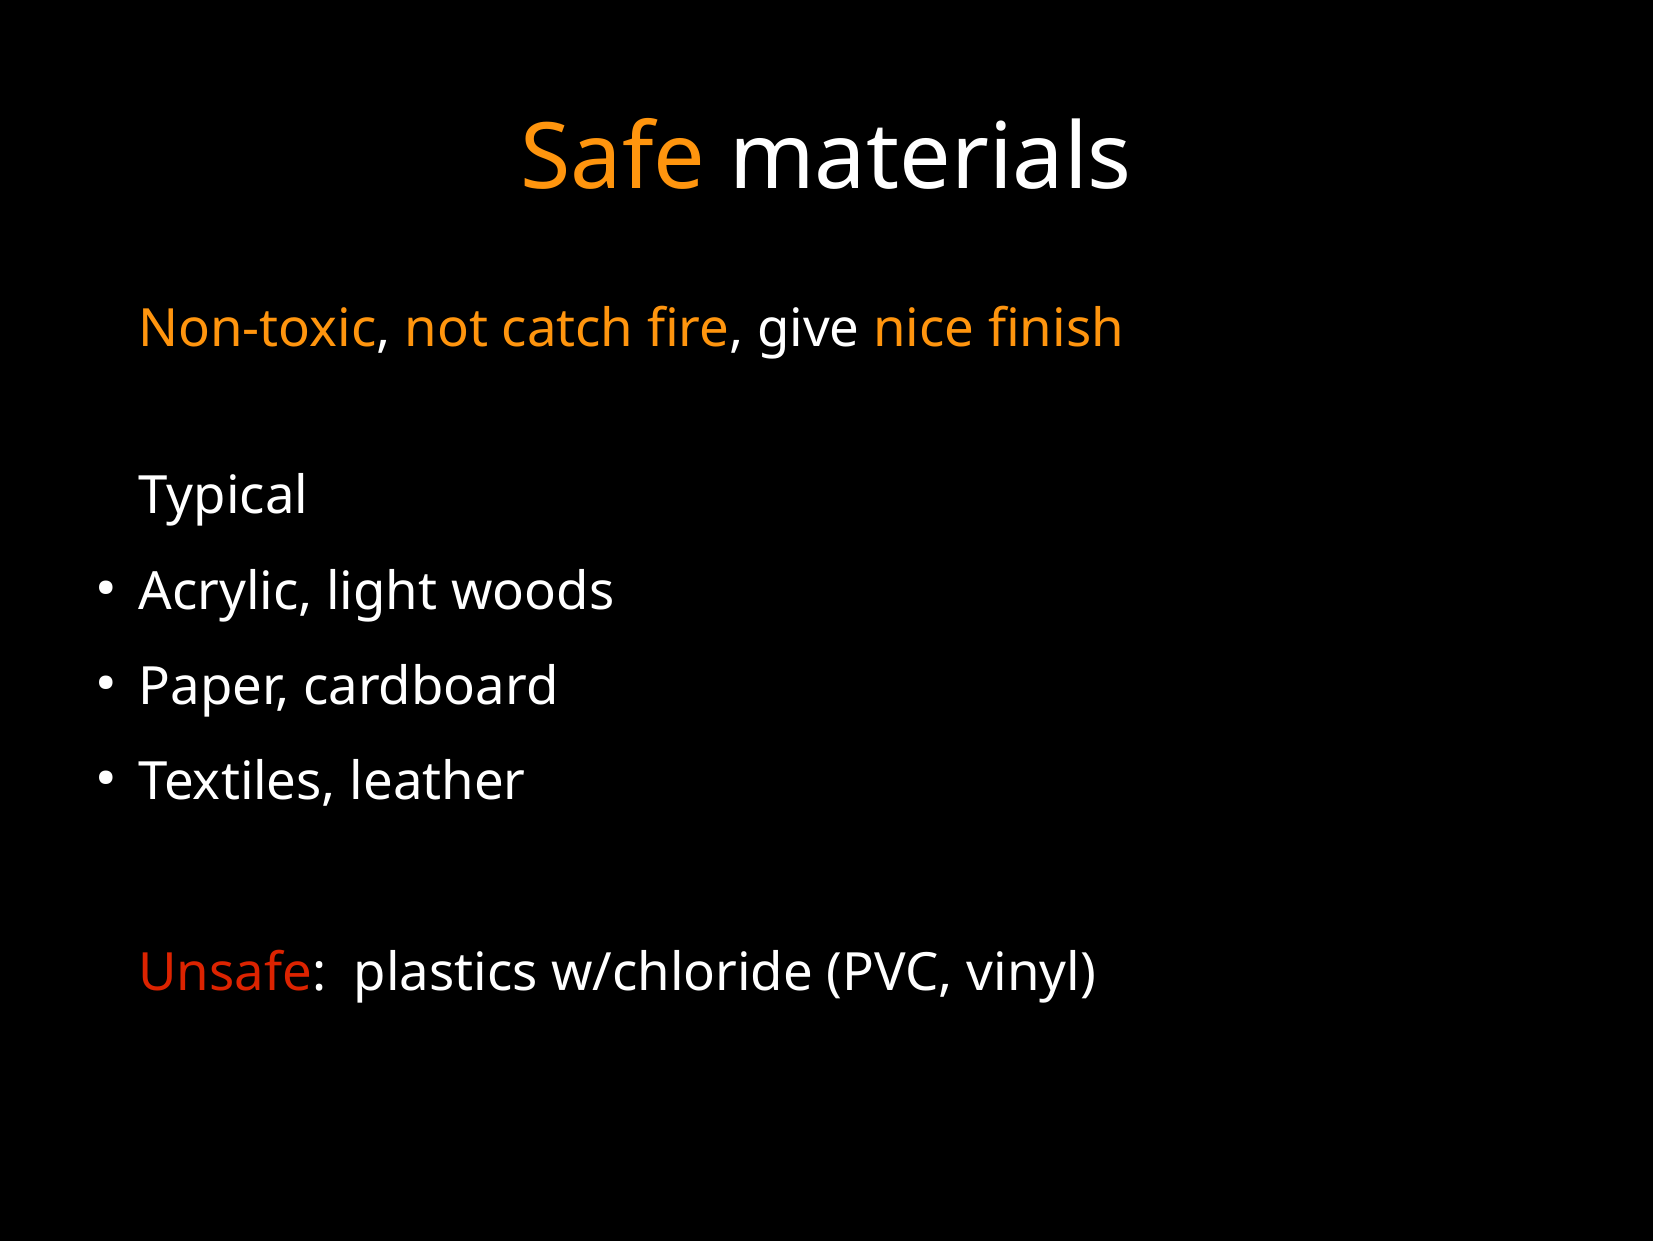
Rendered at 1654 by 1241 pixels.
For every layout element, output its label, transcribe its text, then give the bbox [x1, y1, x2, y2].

title Safe materials [82, 49, 1571, 257]
list Non-toxic, not catch fire, give nice finish Typical Acrylic, light woods Paper, cardboard Textiles, leather Unsafe: plastics w/chloride (PVC, vinyl) [82, 290, 1571, 1010]
